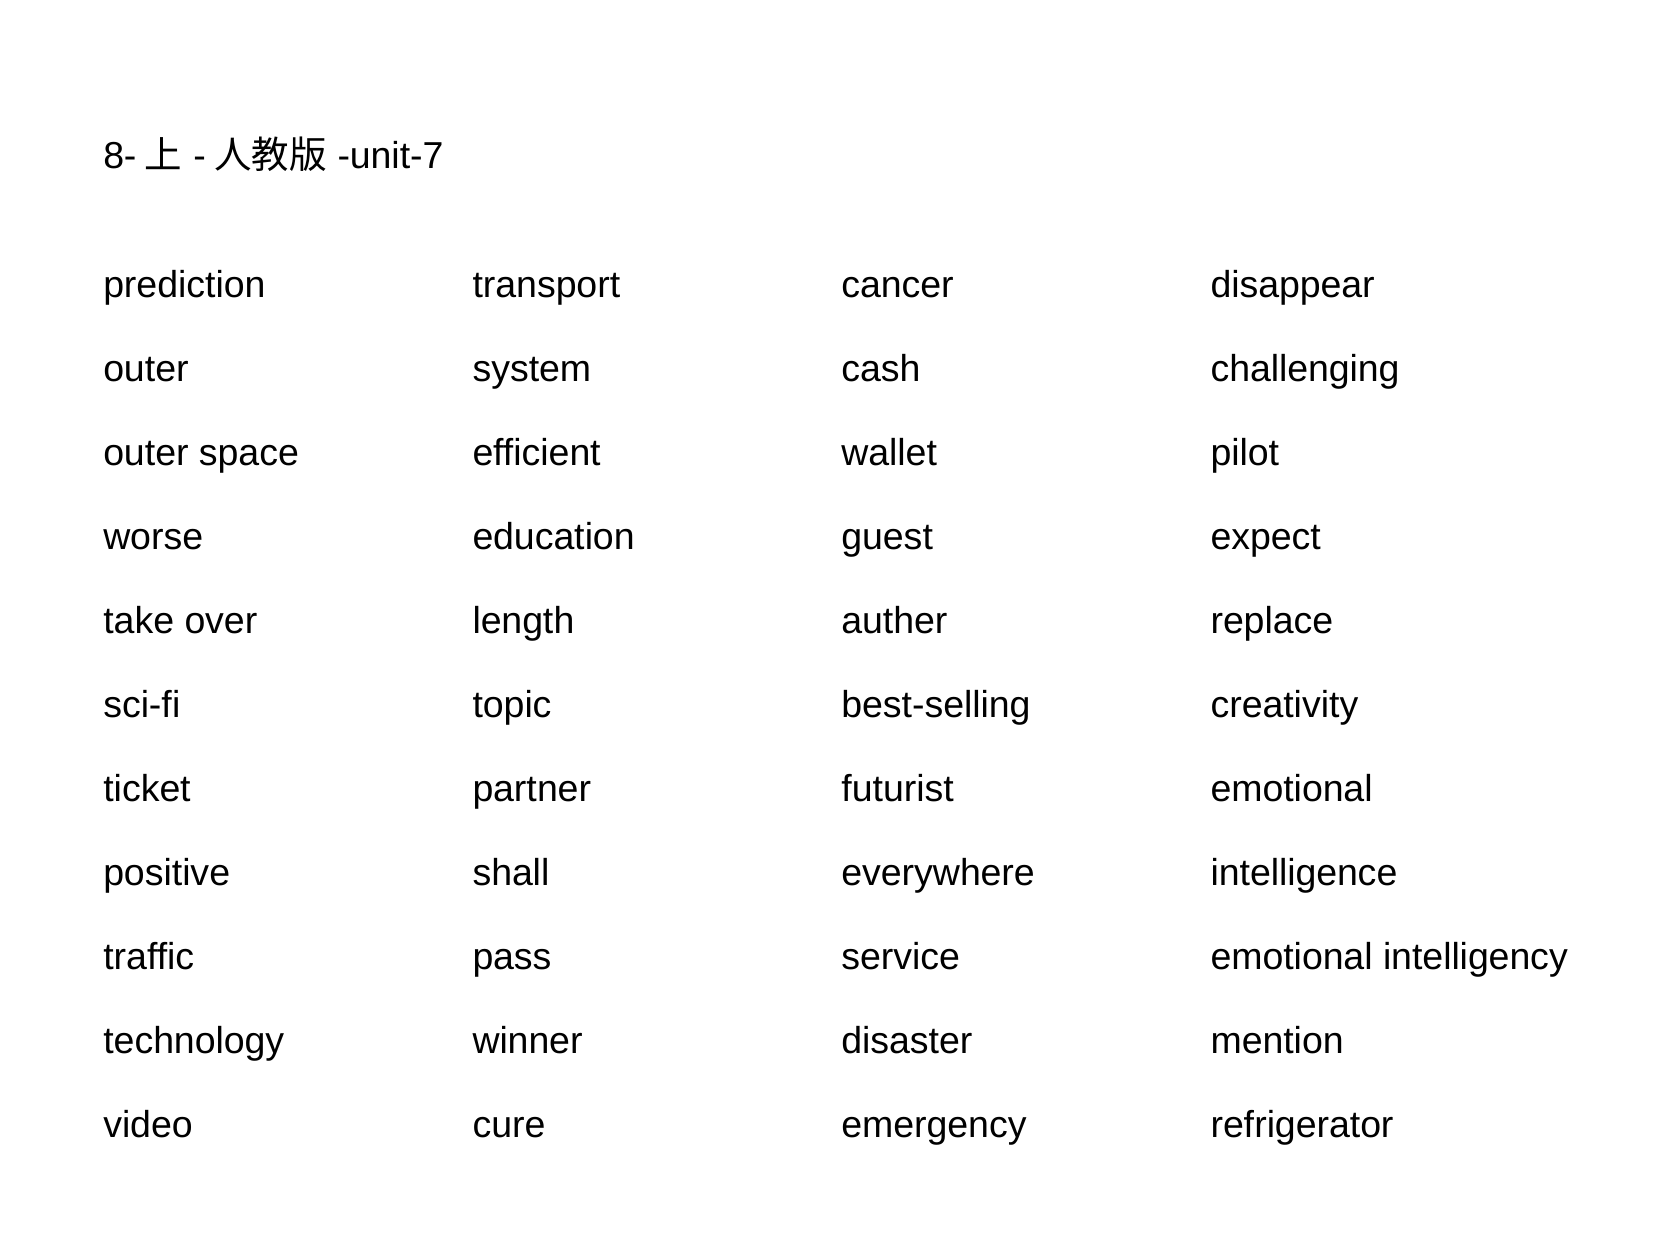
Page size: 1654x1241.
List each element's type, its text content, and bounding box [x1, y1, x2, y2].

text_box 8-上-人教版-unit-7 prediction transport cancer disappear outer system cash challenging outer space efficient wallet pilot worse education guest expect take over length auther replace sci-fi topic best-selling creativity ticket partner futurist emotional positive shall everywhere intelligence traffic pass service emotional intelligency technology winner disaster mention video cure emergency refrigerator [88, 118, 1595, 1185]
